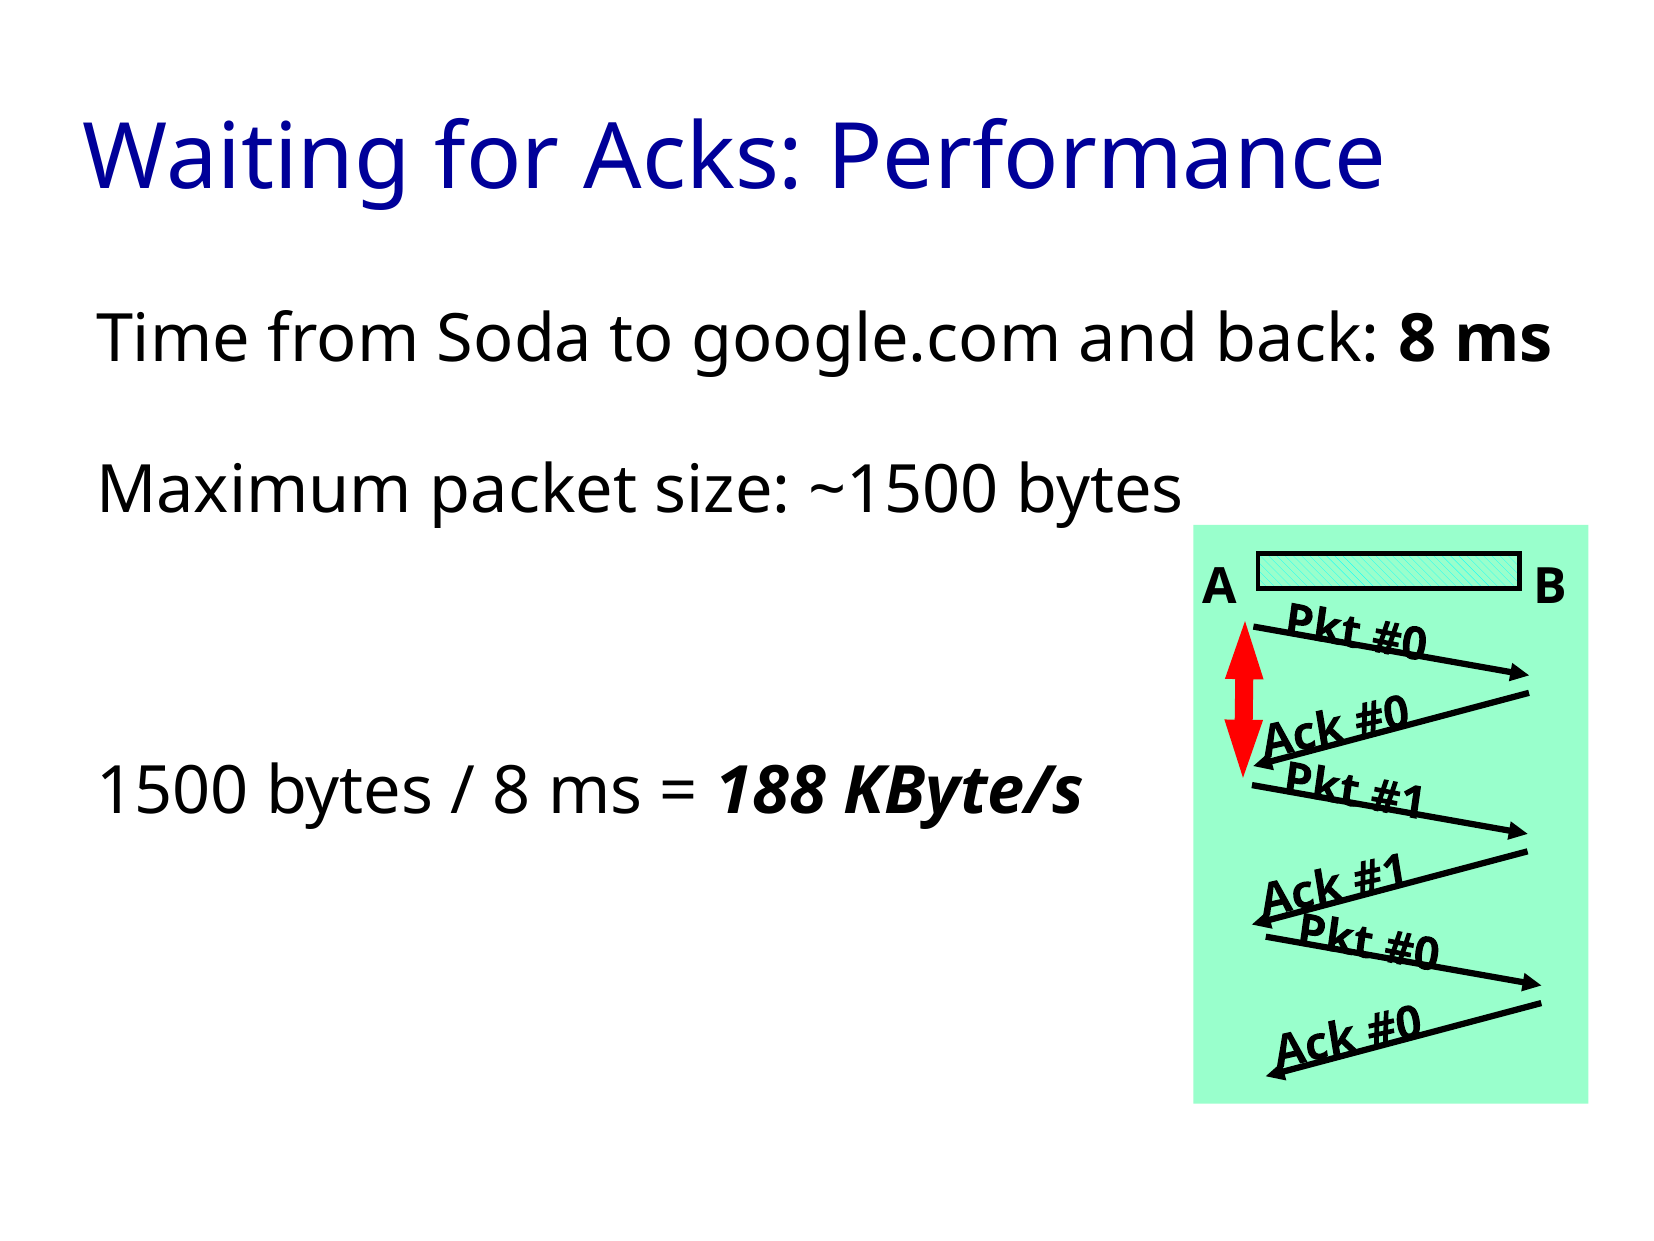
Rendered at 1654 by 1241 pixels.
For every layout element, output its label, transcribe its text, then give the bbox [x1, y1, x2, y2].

list Time from Soda to google.com and back: 8 ms Maximum packet size: ~1500 bytes 1500 bytes / 8 ms = 188 KByte/s [60, 290, 1571, 1096]
text_box Ack #0 [1253, 963, 1515, 1089]
text_box Pkt #0 [1278, 889, 1533, 1005]
text_box Pkt #0 [1266, 578, 1521, 695]
text_box Pkt #1 [1264, 737, 1520, 853]
text_box [1269, 930, 1282, 936]
text_box B [1480, 546, 1620, 622]
text_box [1193, 622, 1589, 1104]
text_box [1246, 622, 1396, 706]
text_box Ack #1 [1239, 811, 1501, 937]
text_box [1193, 524, 1589, 617]
text_box Ack #0 [1249, 653, 1502, 779]
title Waiting for Acks: Performance [82, 49, 1571, 257]
text_box A [1149, 546, 1290, 622]
